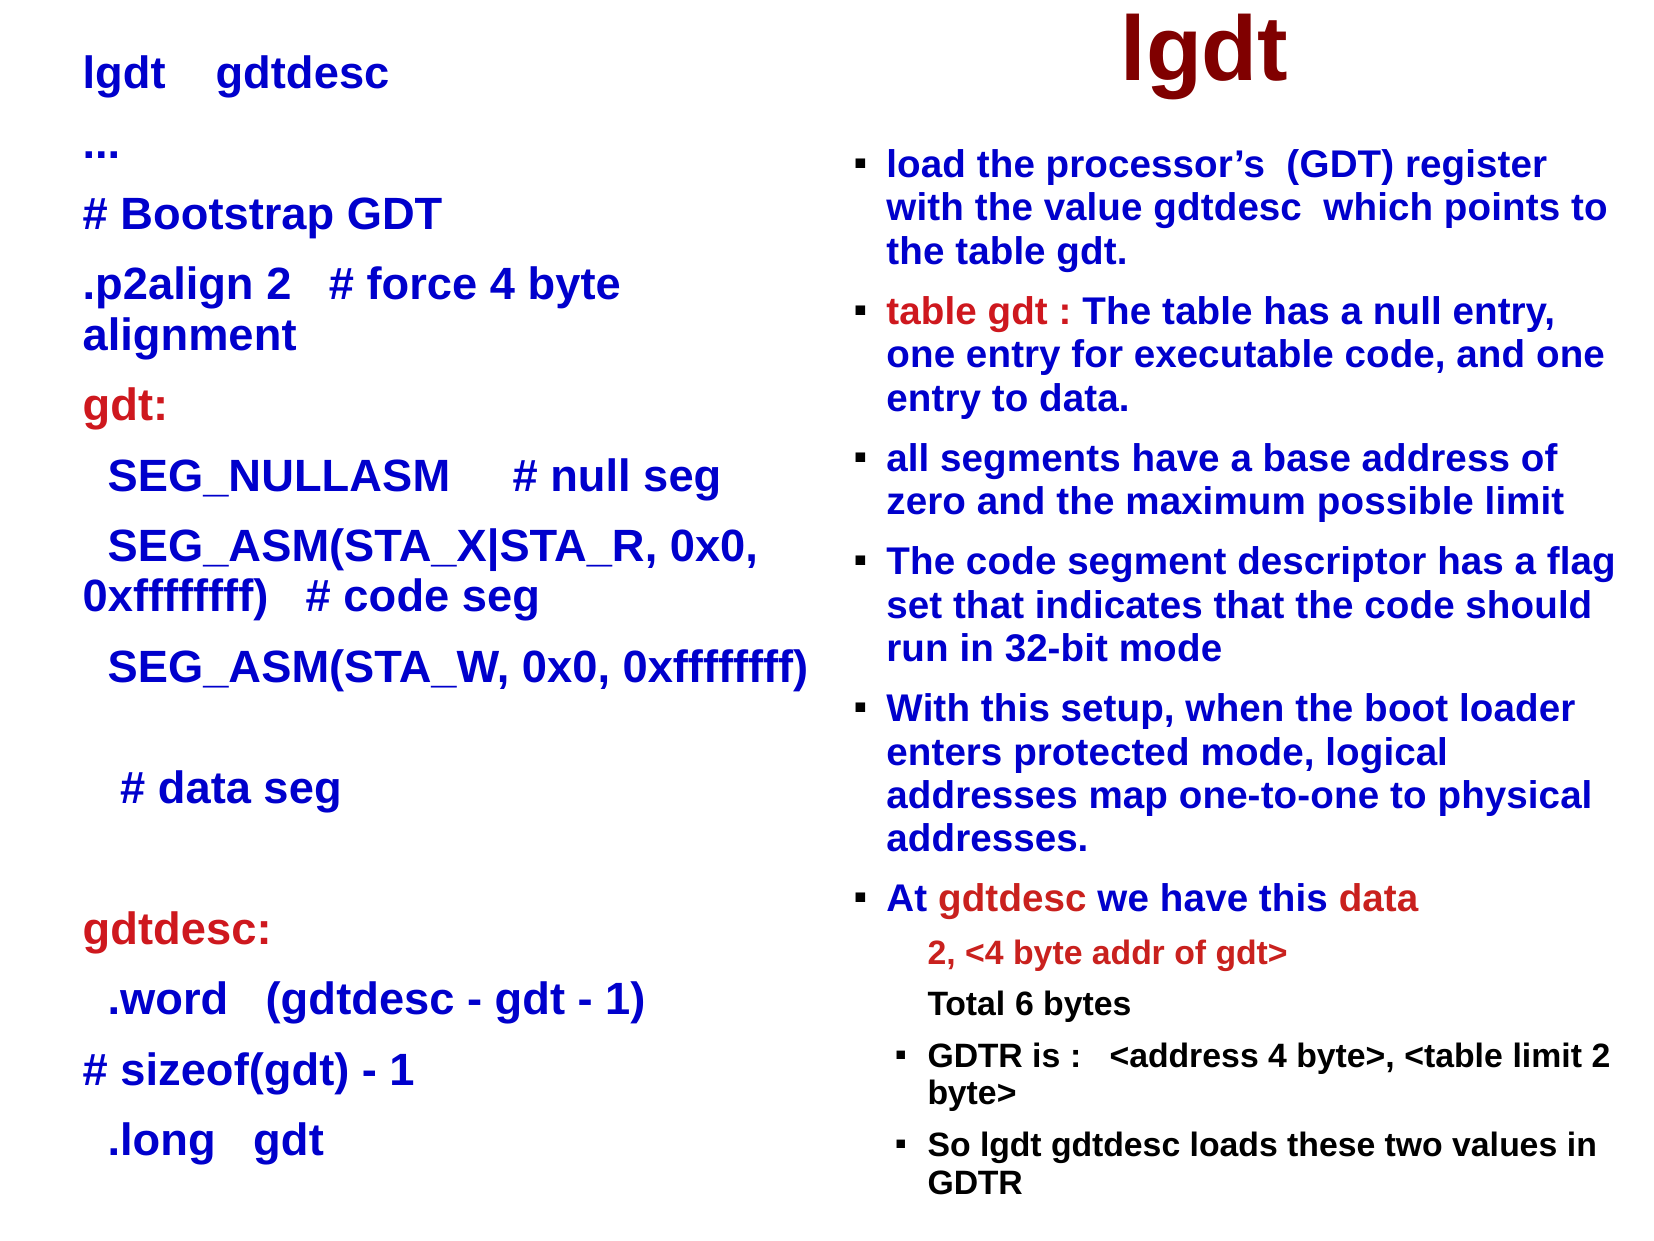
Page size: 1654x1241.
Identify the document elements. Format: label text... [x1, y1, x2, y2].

list load the processor’s (GDT) register with the value gdtdesc which points to the table gdt. table gdt : The table has a null entry, one entry for executable code, and one entry to data. all segments have a base address of zero and the maximum possible limit The code segment descriptor has a flag set that indicates that the code should run in 32-bit mode With this setup, when the boot loader enters protected mode, logical addresses map one-to-one to physical addresses. At gdtdesc we have this data 2, <4 byte addr of gdt> Total 6 bytes GDTR is : <address 4 byte>, <table limit 2 byte> So lgdt gdtdesc loads these two values in GDTR [845, 142, 1619, 1205]
title lgdt [838, 0, 1571, 100]
list lgdt gdtdesc ... # Bootstrap GDT .p2align 2 # force 4 byte alignment gdt: SEG_NULLASM # null seg SEG_ASM(STA_X|STA_R, 0x0, 0xffffffff) # code seg SEG_ASM(STA_W, 0x0, 0xffffffff) # data seg gdtdesc: .word (gdtdesc - gdt - 1) # sizeof(gdt) - 1 .long gdt [82, 47, 809, 1182]
